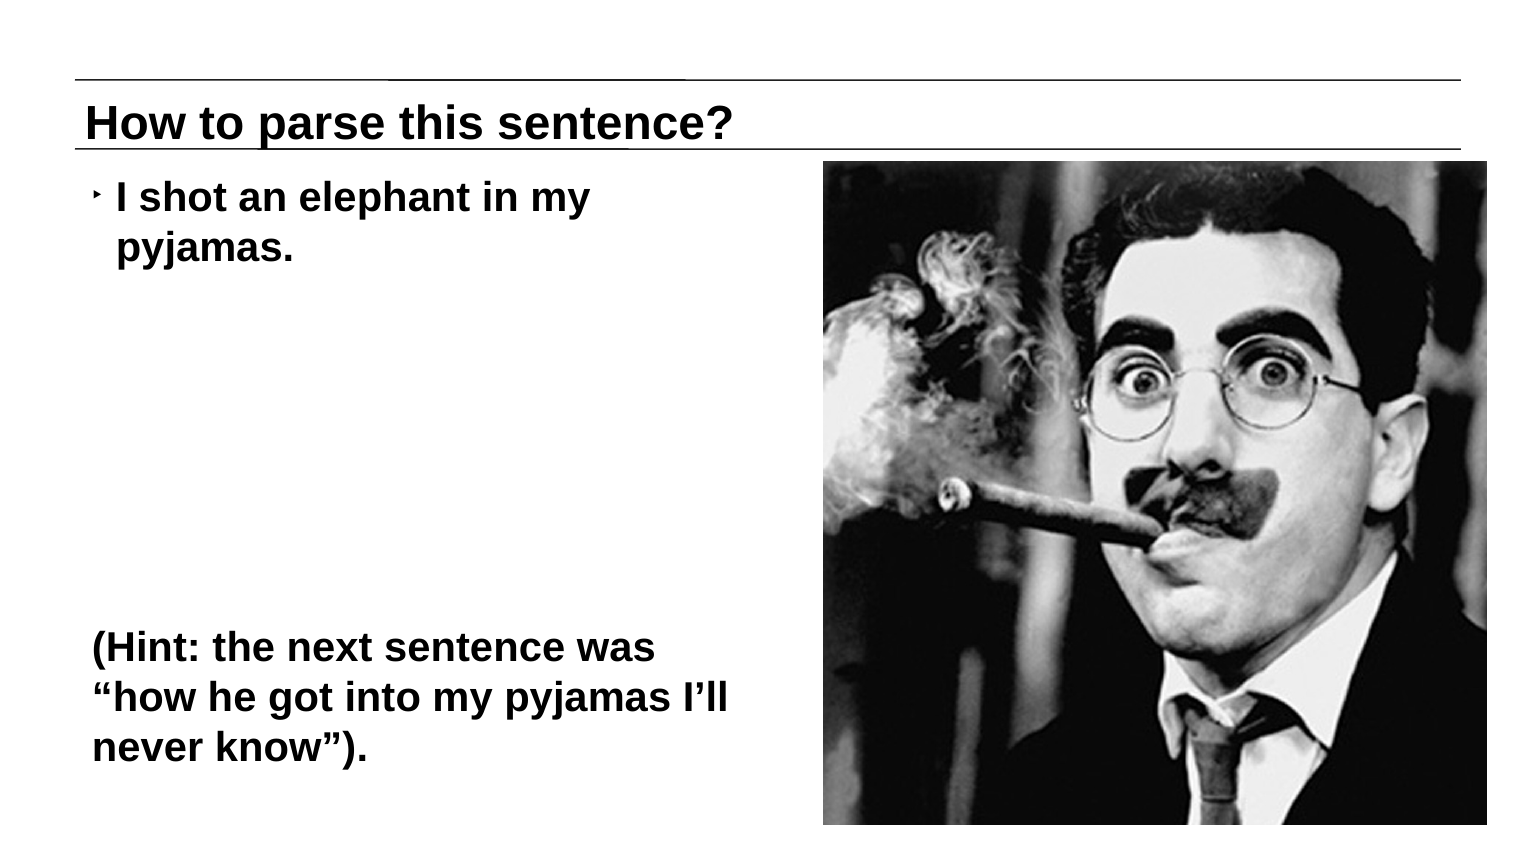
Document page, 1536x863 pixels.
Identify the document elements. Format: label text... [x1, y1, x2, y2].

list I shot an elephant in my pyjamas. (Hint: the next sentence was “how he got into my pyjamas I’ll never know”). [76, 161, 760, 823]
picture [823, 161, 1487, 825]
title How to parse this sentence? [76, 82, 1369, 144]
